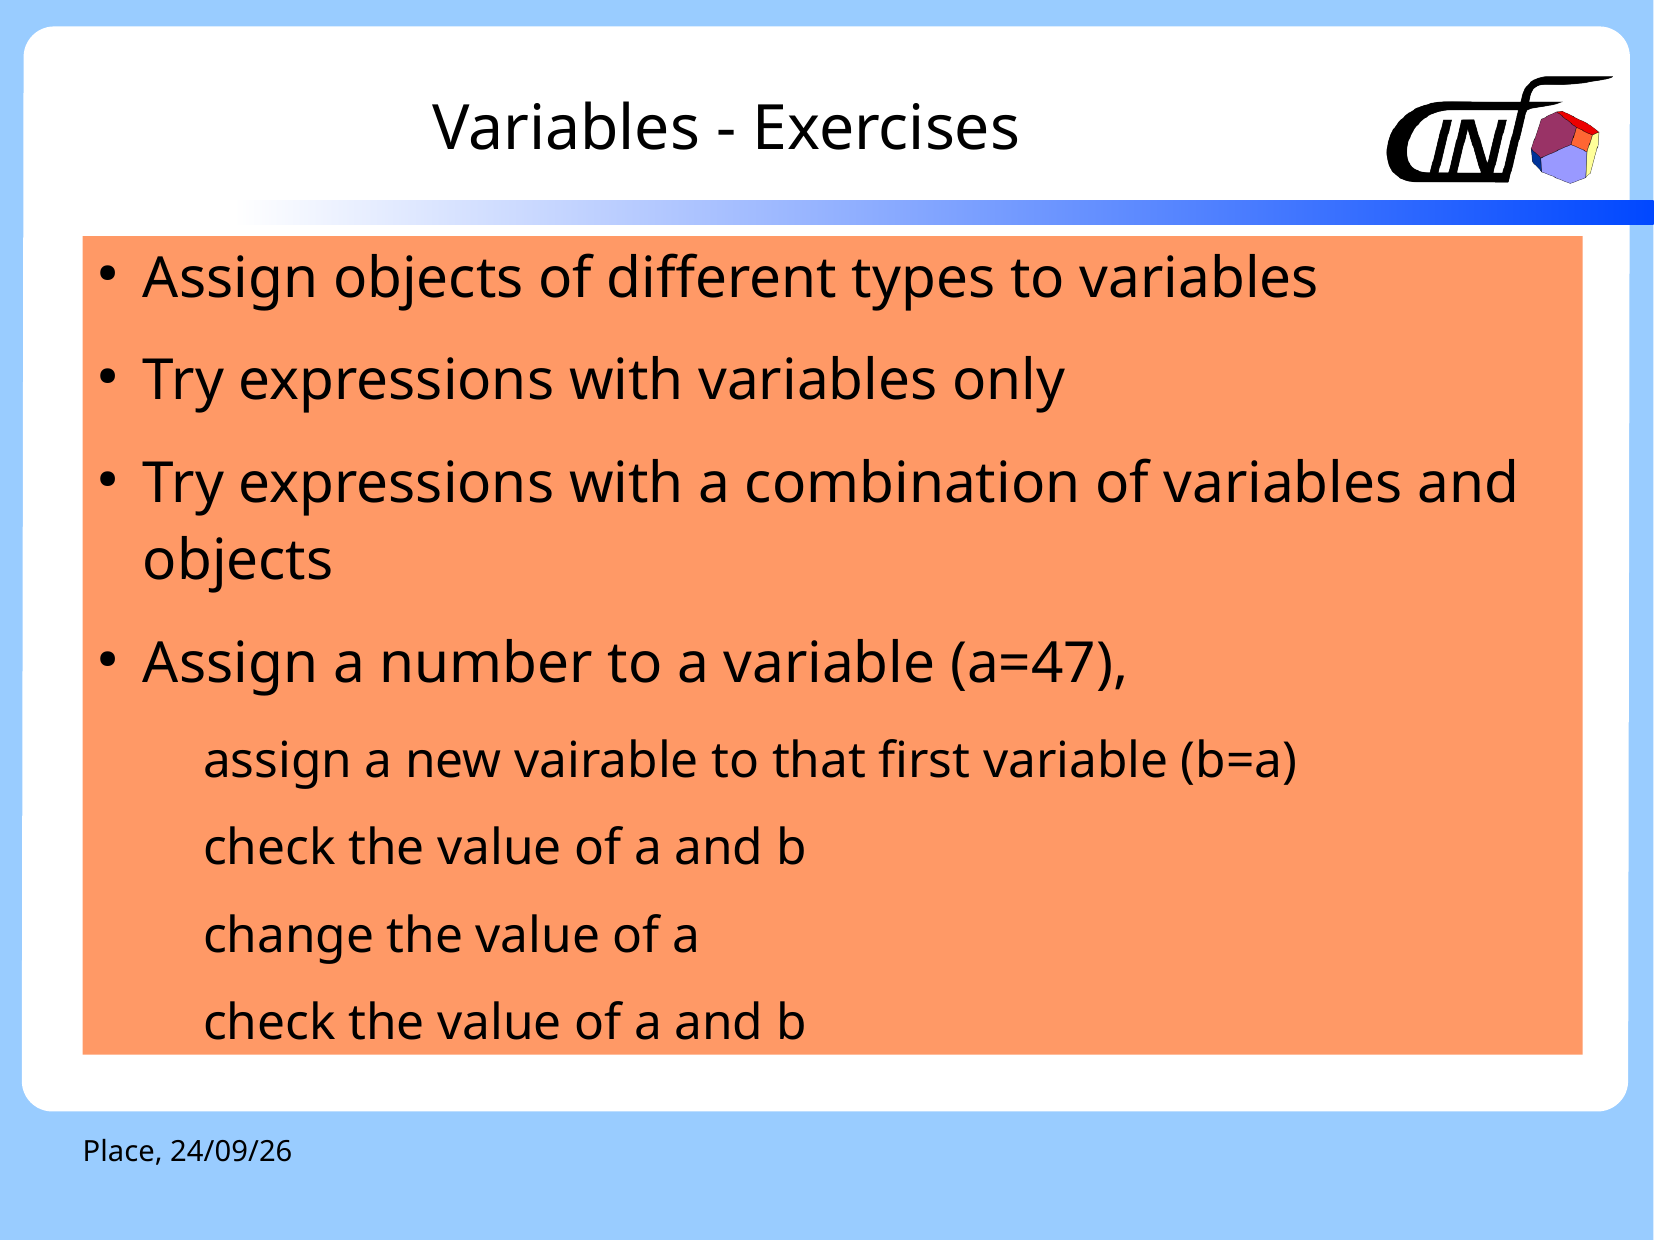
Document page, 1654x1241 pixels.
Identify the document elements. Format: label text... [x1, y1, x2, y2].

list Assign objects of different types to variables Try expressions with variables only Try expressions with a combination of variables and objects Assign a number to a variable (a=47), assign a new vairable to that first variable (b=a) check the value of a and b change the value of a check the value of a and b [82, 236, 1583, 1055]
picture [1386, 76, 1613, 184]
title Variables - Exercises [82, 49, 1371, 201]
table_header B [956, 201, 961, 224]
